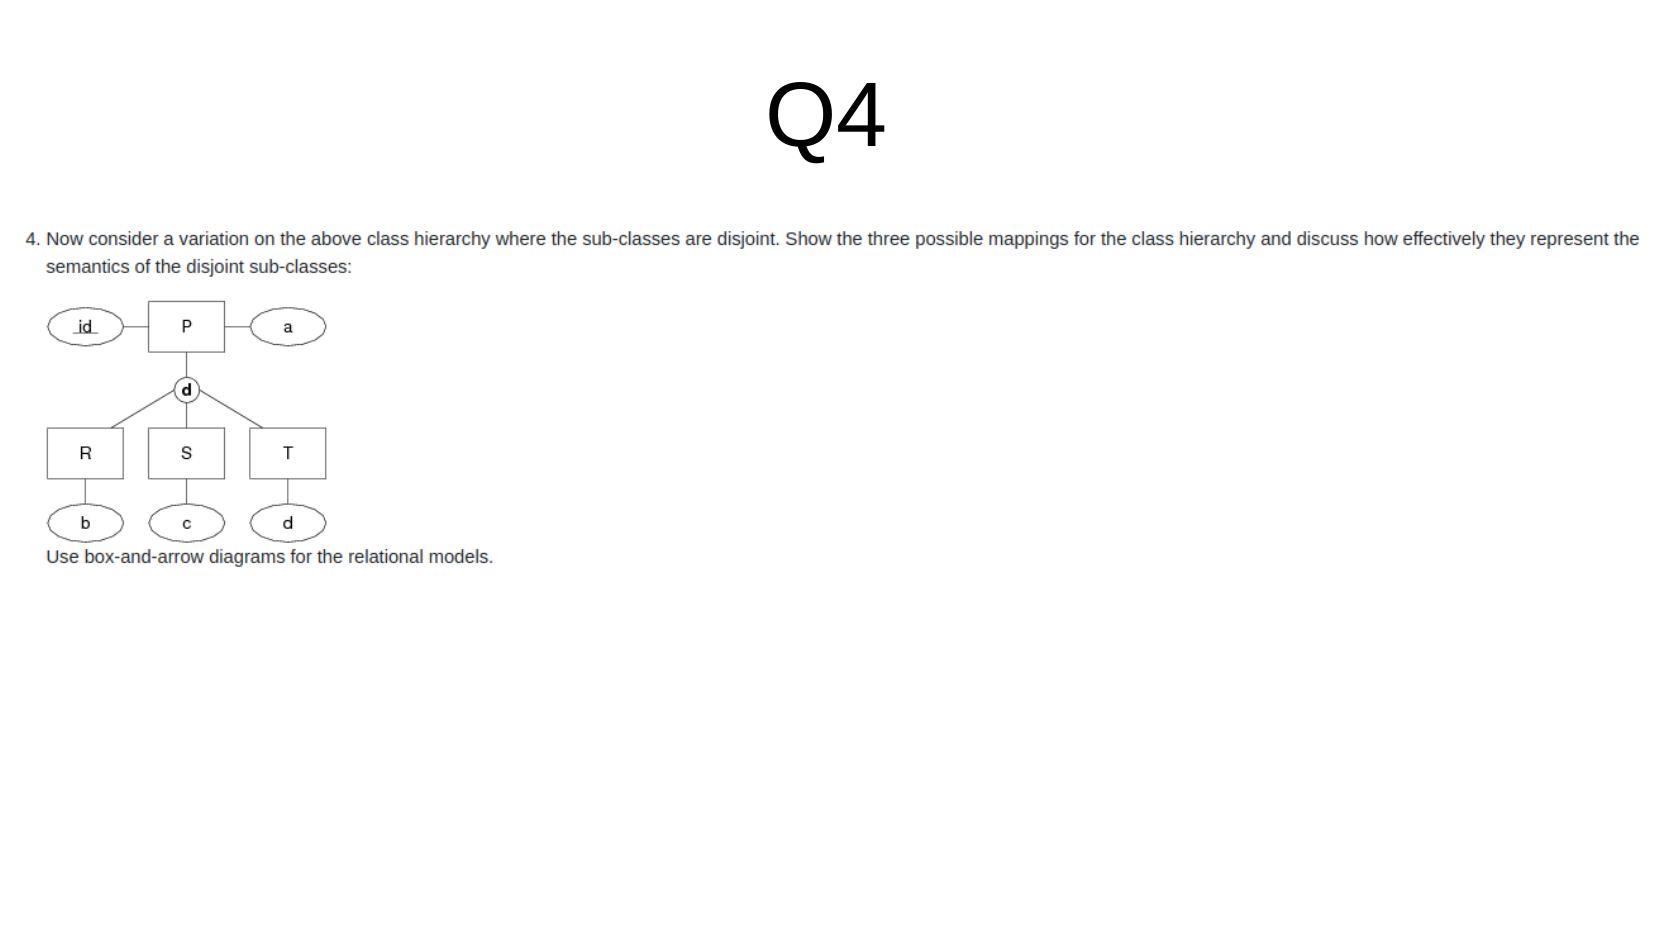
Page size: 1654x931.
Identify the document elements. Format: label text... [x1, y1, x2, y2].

title Q4 [82, 37, 1571, 193]
picture [0, 211, 1654, 591]
